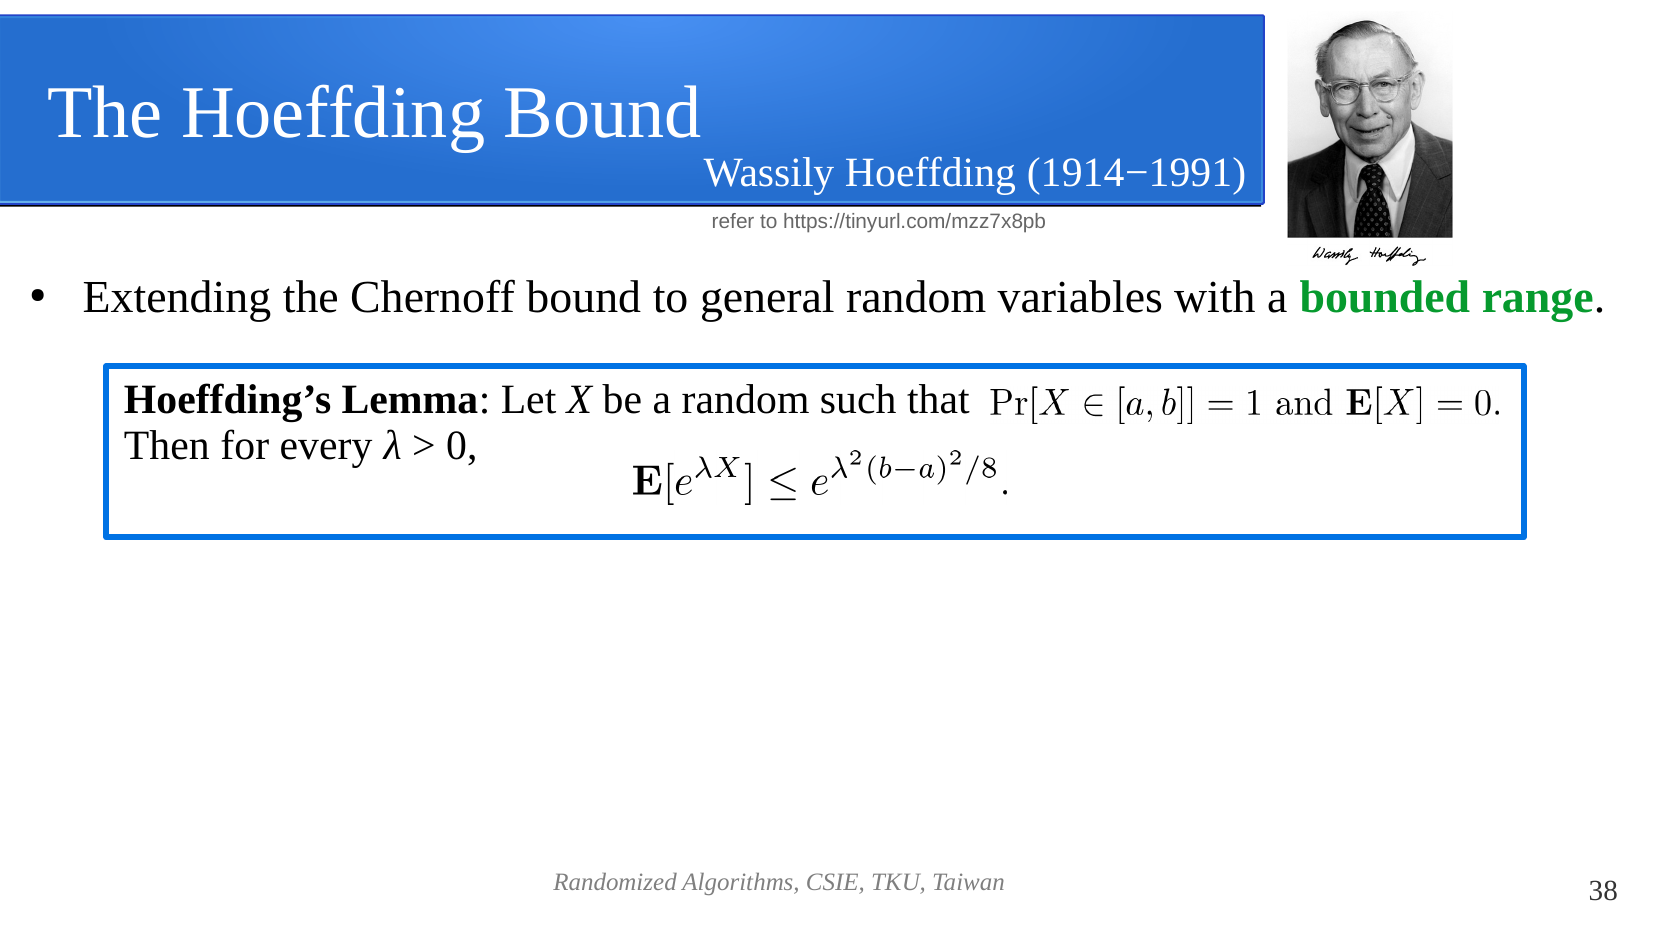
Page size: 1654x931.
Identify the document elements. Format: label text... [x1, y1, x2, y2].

picture [633, 450, 1007, 505]
list Extending the Chernoff bound to general random variables with a bounded range. [11, 271, 1636, 414]
text_box Hoeffding’s Lemma: Let X be a random such that Then for every λ > 0, [106, 414, 1524, 538]
picture [1287, 11, 1453, 266]
text_box refer to https://tinyurl.com/mzz7x8pb [696, 202, 1229, 241]
title The Hoeffding Bound [47, 35, 1199, 189]
picture [990, 414, 1499, 424]
text_box Wassily Hoeffding (1914−1991) [688, 141, 1282, 203]
